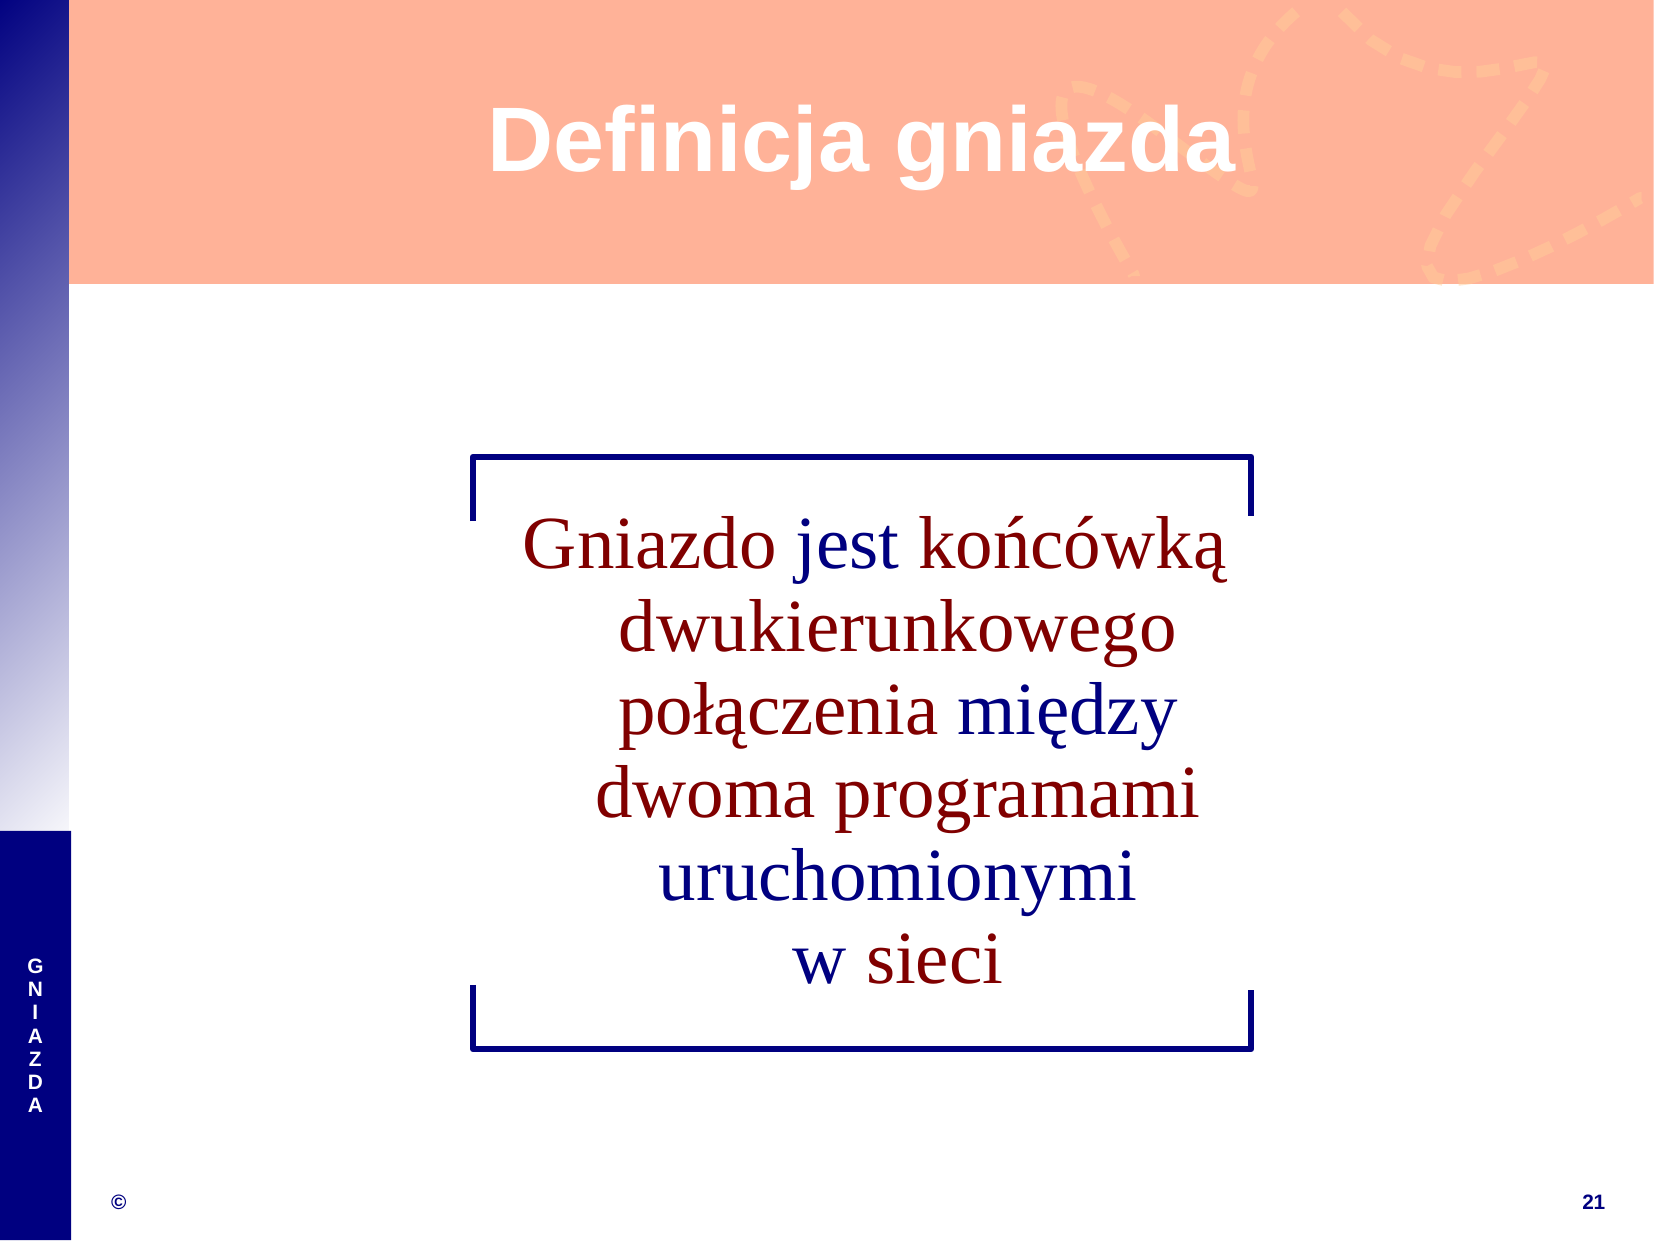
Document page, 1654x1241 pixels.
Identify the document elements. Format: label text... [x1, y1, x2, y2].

title Definicja gniazda [70, 36, 1654, 244]
text_box Gniazdo jest końcówką dwukierunkowego połączenia między dwoma programami uruchomionymi w sieci [487, 413, 1237, 1088]
text_box G N I A Z D A [0, 830, 71, 1241]
